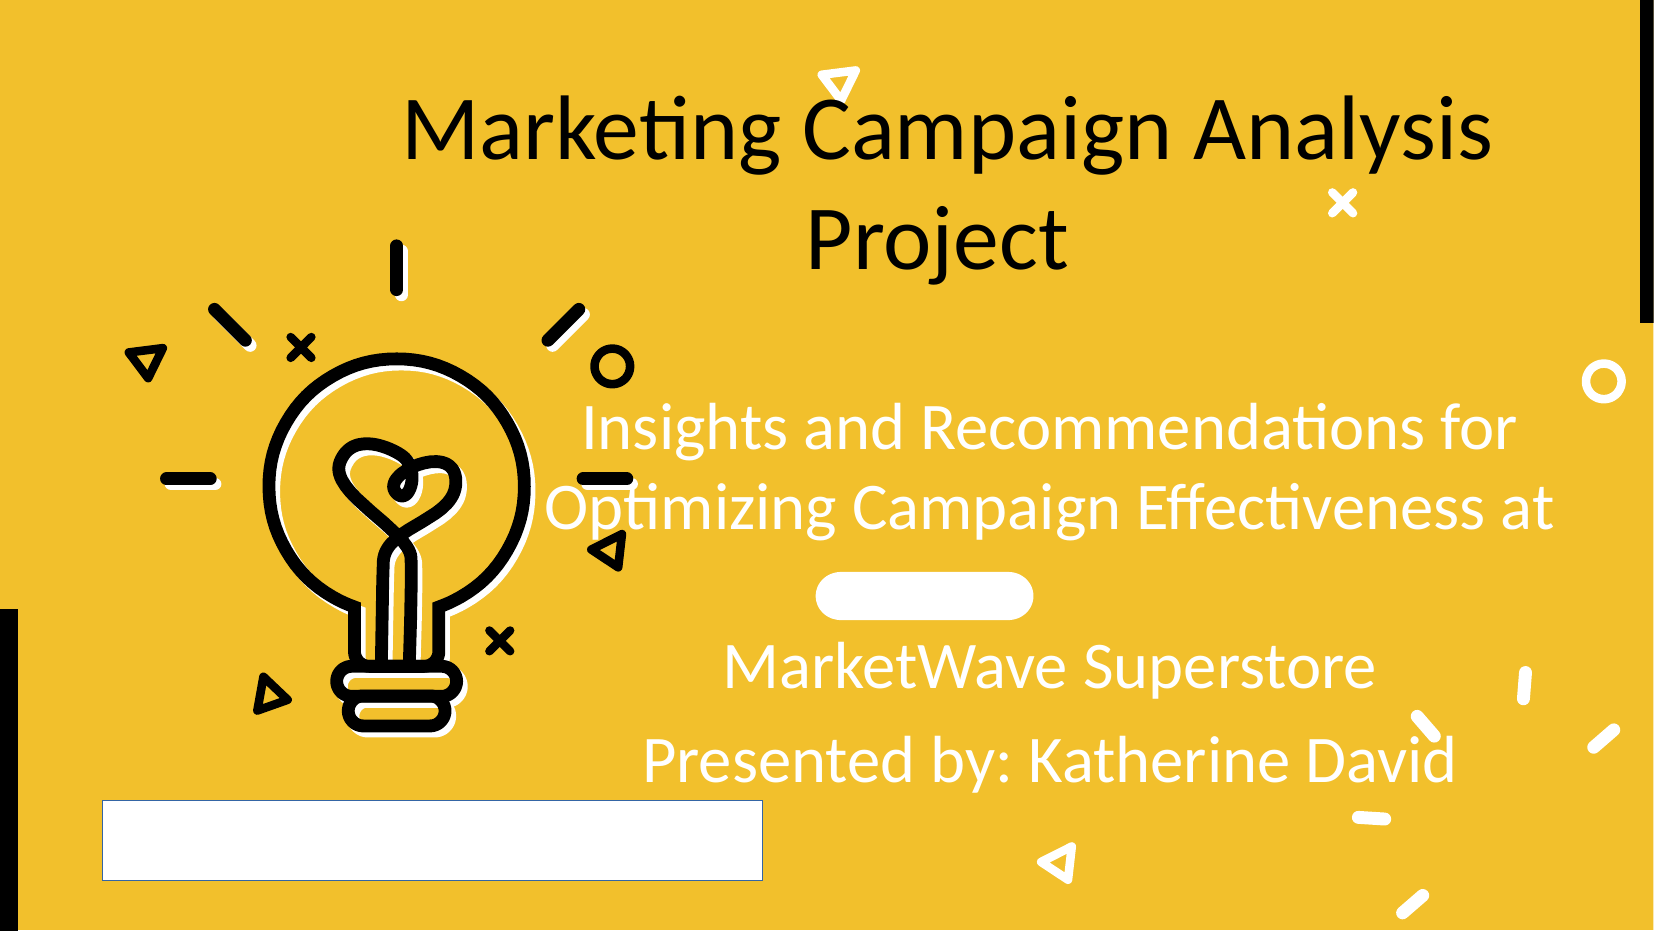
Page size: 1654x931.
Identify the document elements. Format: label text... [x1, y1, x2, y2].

text_box [102, 800, 525, 881]
title Marketing Campaign Analysis Project [300, 57, 1575, 299]
text_box Insights and Recommendations for Optimizing Campaign Effectiveness at MarketWave Superstore Presented by: Katherine David [525, 375, 1575, 931]
